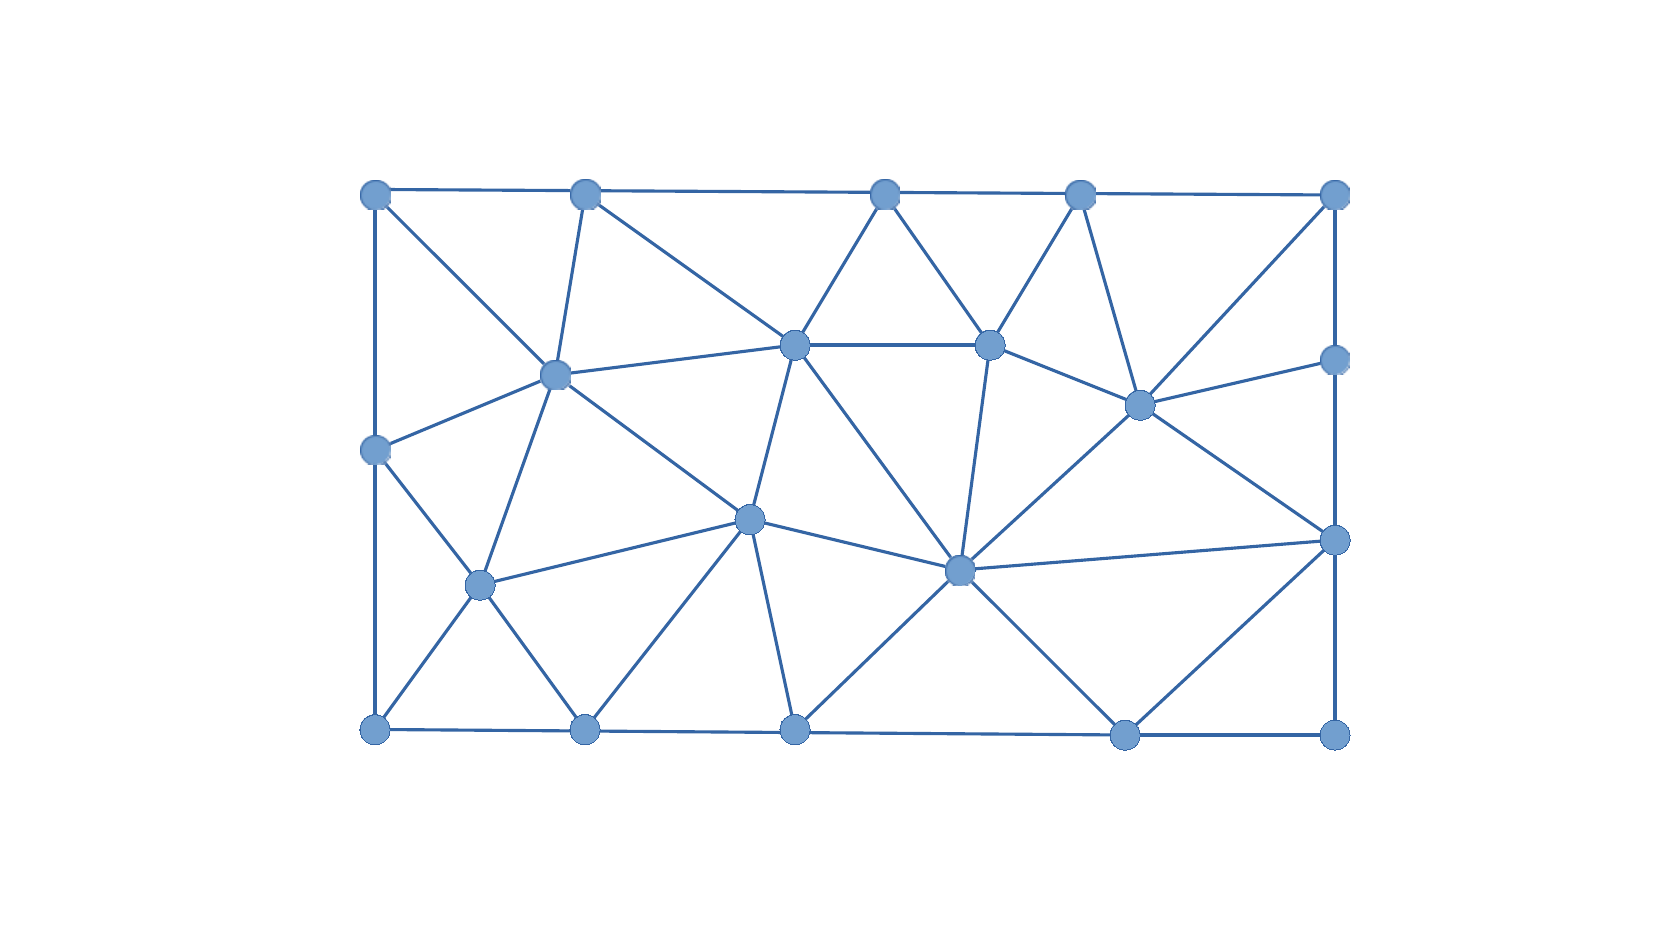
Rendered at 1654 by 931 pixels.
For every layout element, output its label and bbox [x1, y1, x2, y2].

text_box [569, 714, 601, 745]
picture [540, 360, 571, 391]
text_box [779, 714, 811, 745]
picture [1320, 180, 1350, 211]
text_box [465, 570, 496, 601]
picture [1320, 345, 1350, 376]
picture [360, 435, 391, 466]
text_box [975, 330, 1006, 361]
text_box [359, 714, 391, 745]
text_box [780, 330, 811, 361]
text_box [1110, 720, 1141, 751]
picture [360, 180, 391, 211]
text_box [1320, 720, 1351, 751]
text_box [1125, 390, 1156, 421]
picture [945, 555, 975, 586]
picture [570, 179, 601, 210]
picture [1065, 180, 1096, 211]
text_box [734, 504, 766, 535]
text_box [1320, 525, 1351, 556]
picture [870, 179, 900, 210]
